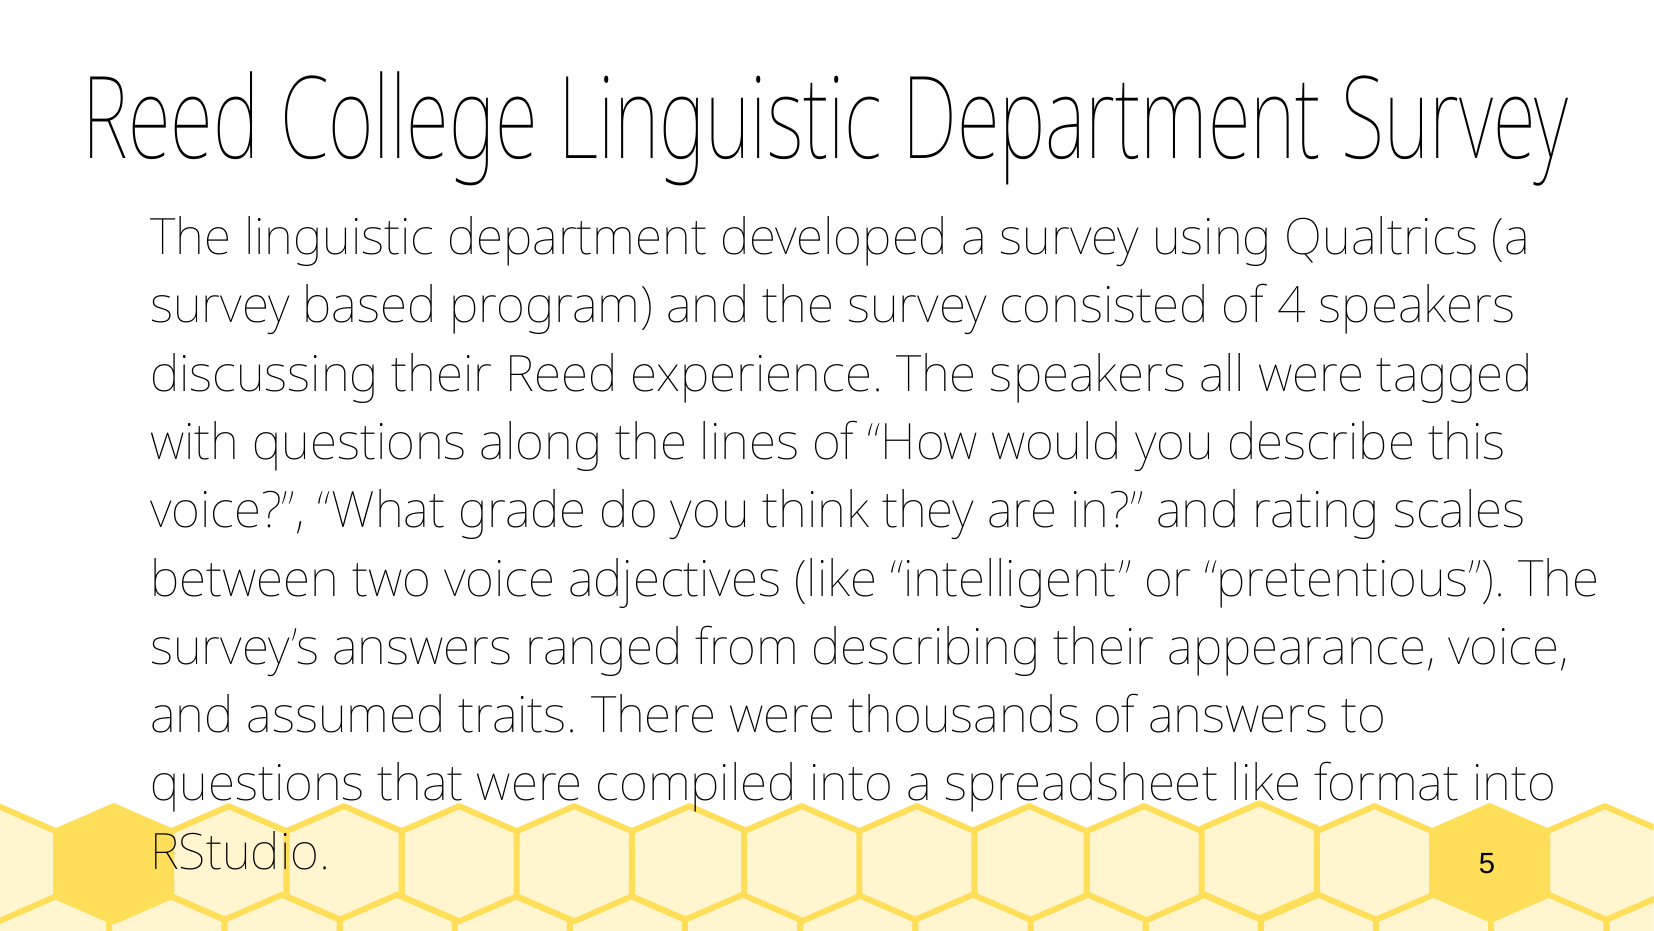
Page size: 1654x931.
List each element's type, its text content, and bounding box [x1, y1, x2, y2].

title Reed College Linguistic Department Survey [82, 37, 1571, 193]
text_box The linguistic department developed a survey using Qualtrics (a survey based program) and the survey consisted of 4 speakers discussing their Reed experience. The speakers all were tagged with questions along the lines of “How would you describe this voice?”, “What grade do you think they are in?” and rating scales between two voice adjectives (like “intelligent” or “pretentious”). The survey’s answers ranged from describing their appearance, voice, and assumed traits. There were thousands of answers to questions that were compiled into a spreadsheet like format into RStudio. [150, 201, 1613, 931]
